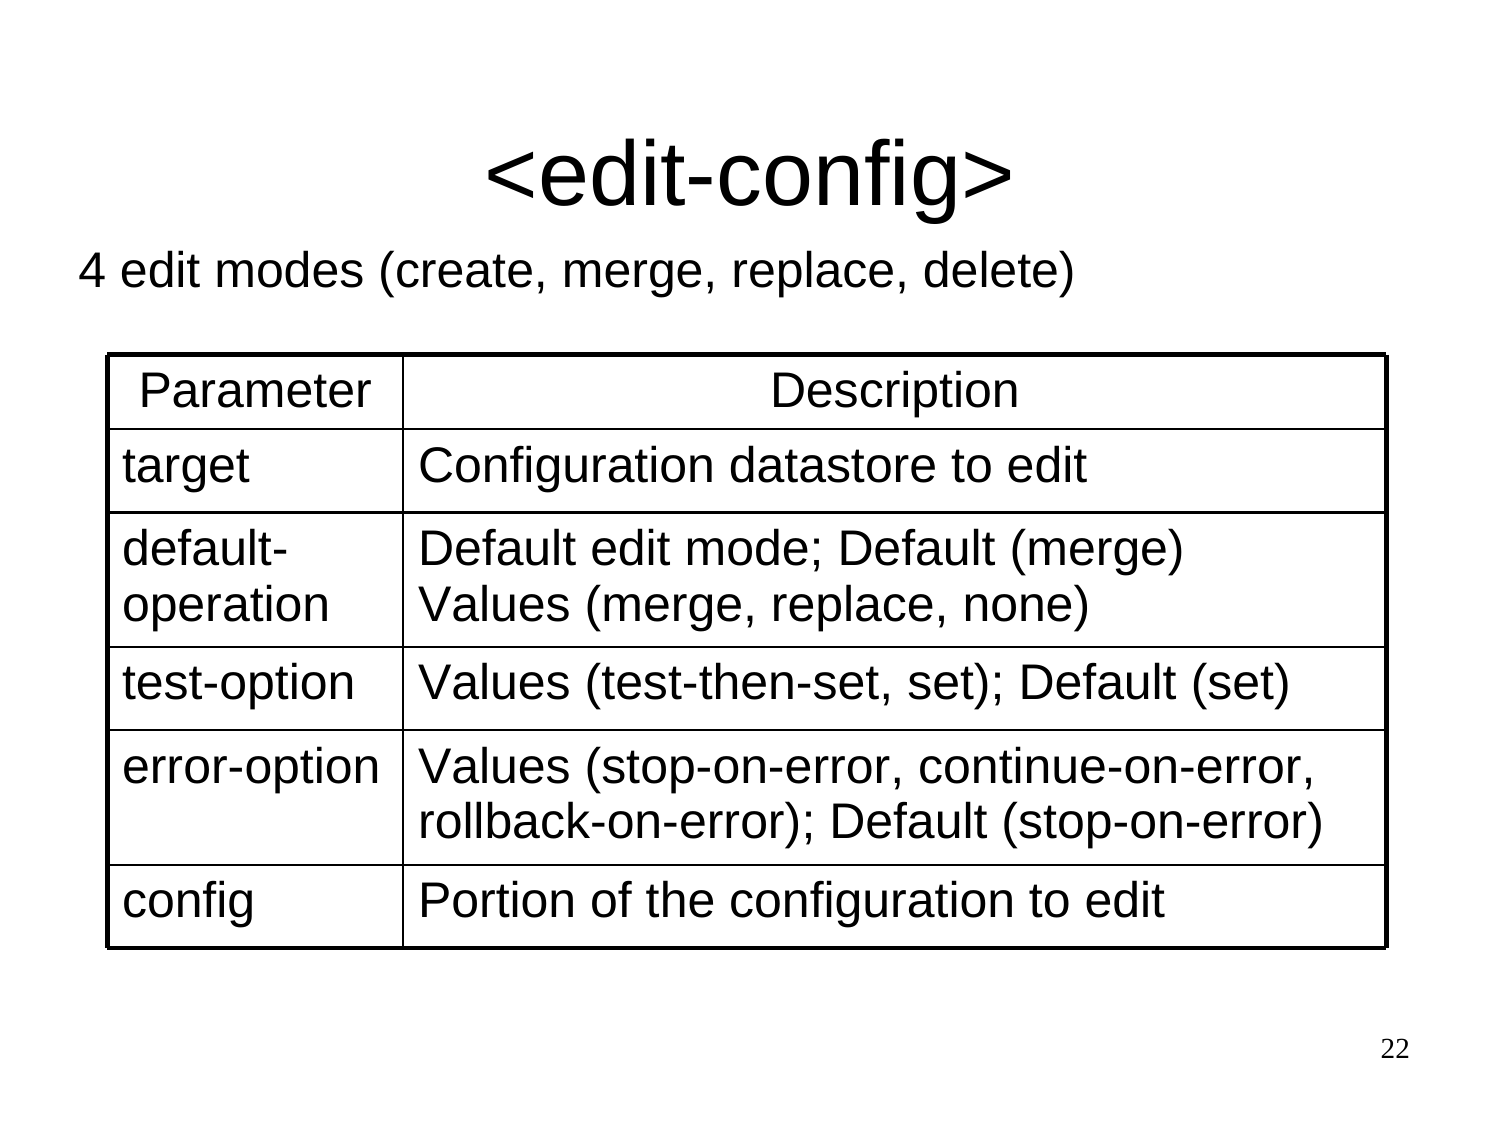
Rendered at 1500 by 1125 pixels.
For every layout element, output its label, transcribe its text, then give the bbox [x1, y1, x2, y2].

text_box error-option [110, 731, 402, 864]
text_box Portion of the configuration to edit [404, 866, 1384, 946]
text_box config [110, 866, 402, 946]
text_box Values (stop-on-error, continue-on-error, rollback-on-error); Default (stop-on-error) [404, 731, 1384, 864]
text_box Default edit mode; Default (merge) Values (merge, replace, none) [404, 514, 1384, 646]
text_box target [110, 430, 402, 511]
text_box Parameter [110, 357, 402, 428]
title <edit-config> [75, 44, 1426, 233]
text_box Description [404, 357, 1384, 428]
text_box default-operation [110, 514, 402, 646]
list 4 edit modes (create, merge, replace, delete) [63, 234, 1369, 330]
text_box Values (test-then-set, set); Default (set) [404, 648, 1384, 729]
text_box test-option [110, 648, 402, 729]
text_box Configuration datastore to edit [404, 430, 1384, 511]
